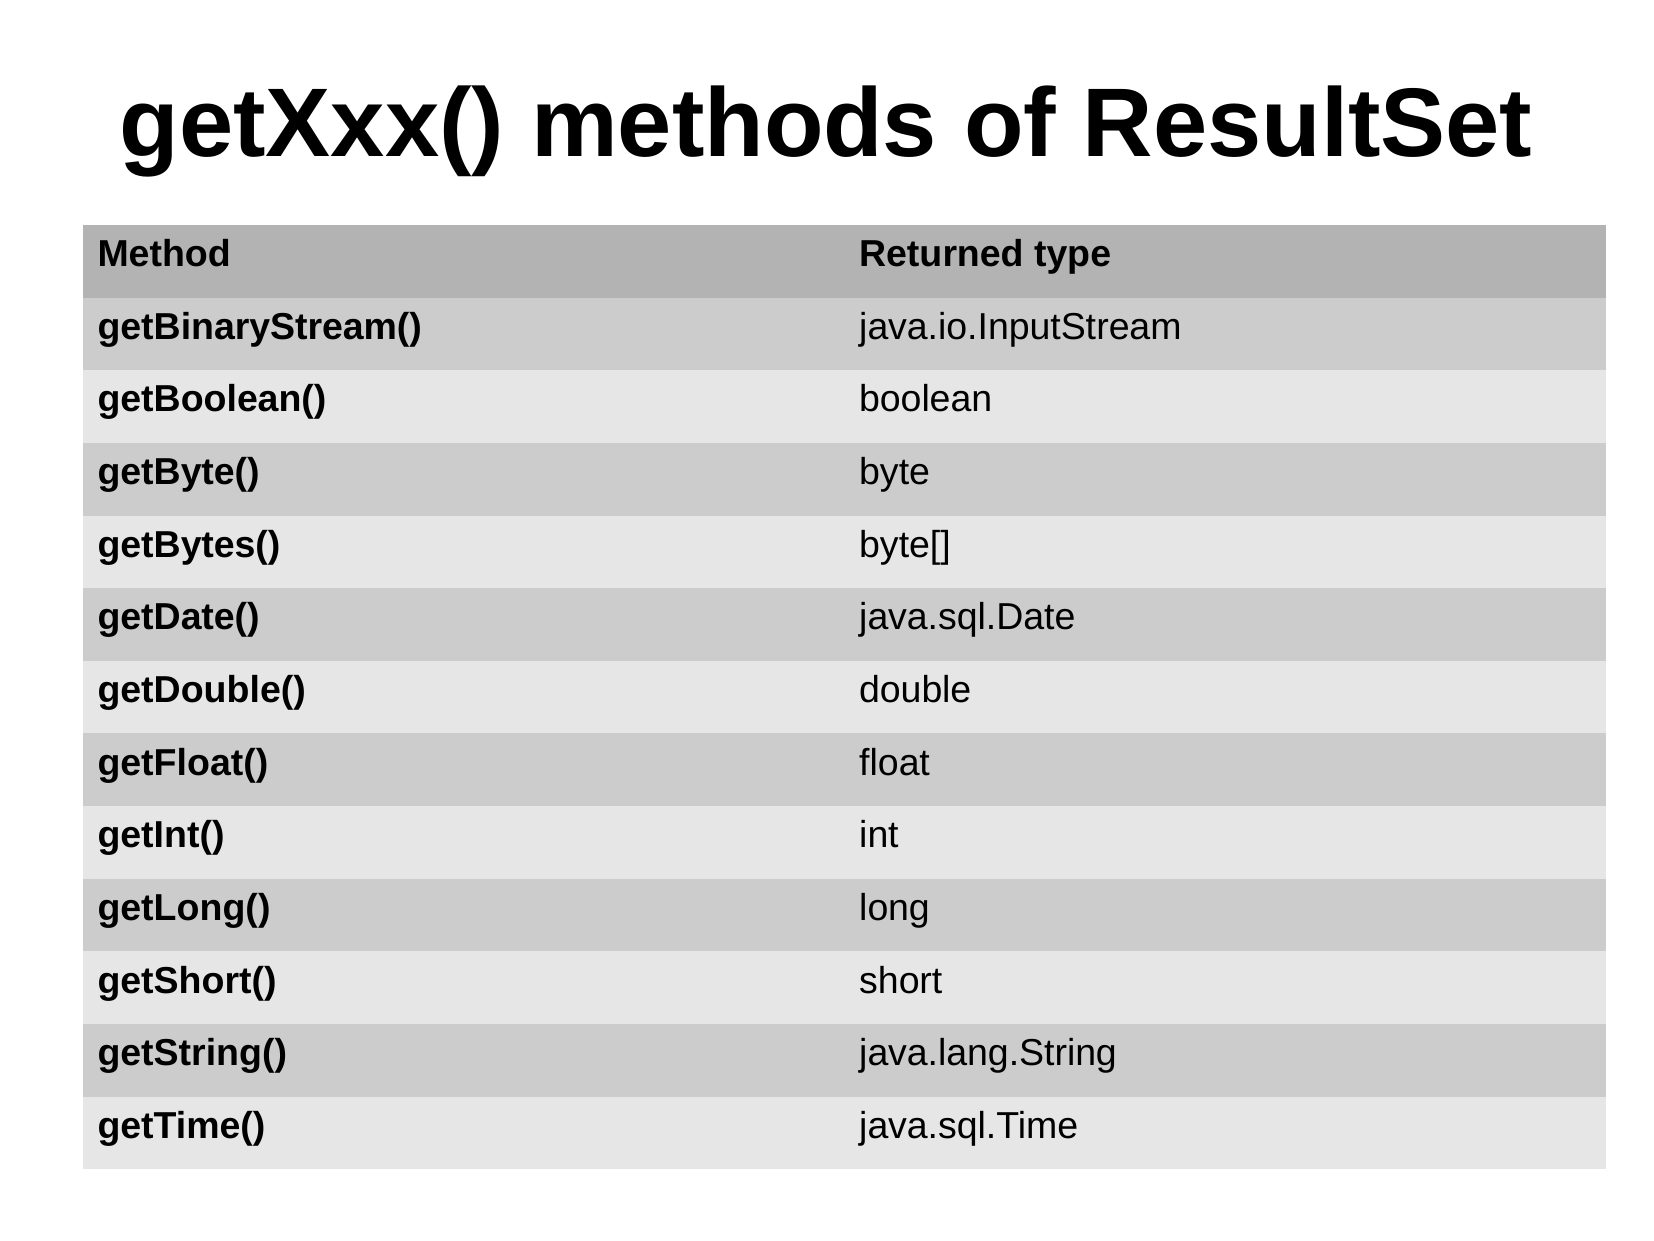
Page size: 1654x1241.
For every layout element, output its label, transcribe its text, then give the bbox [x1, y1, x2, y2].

table_cell byte[] [844, 516, 1606, 588]
table_cell getShort() [83, 951, 844, 1024]
table_cell getByte() [83, 443, 844, 516]
table_cell double [844, 661, 1606, 733]
table_cell java.sql.Date [844, 588, 1606, 661]
table_header Returned type [844, 225, 1606, 298]
table_cell java.sql.Time [844, 1097, 1606, 1169]
table_cell getString() [83, 1024, 844, 1097]
table_cell getInt() [83, 806, 844, 879]
table_cell getBytes() [83, 516, 844, 588]
table_cell getBoolean() [83, 370, 844, 443]
table_cell boolean [844, 370, 1606, 443]
table_cell byte [844, 443, 1606, 516]
table_cell getDate() [83, 588, 844, 661]
table_cell java.lang.String [844, 1024, 1606, 1097]
table_cell short [844, 951, 1606, 1024]
table_cell float [844, 733, 1606, 806]
table_cell getBinaryStream() [83, 298, 844, 370]
table_cell java.io.InputStream [844, 298, 1606, 370]
table_cell long [844, 879, 1606, 951]
table_header Method [83, 225, 844, 298]
table_cell getTime() [83, 1097, 844, 1169]
table_cell int [844, 806, 1606, 879]
table_cell getFloat() [83, 733, 844, 806]
table_cell getLong() [83, 879, 844, 951]
table_cell getDouble() [83, 661, 844, 733]
title getXxx() methods of ResultSet [82, 49, 1571, 196]
